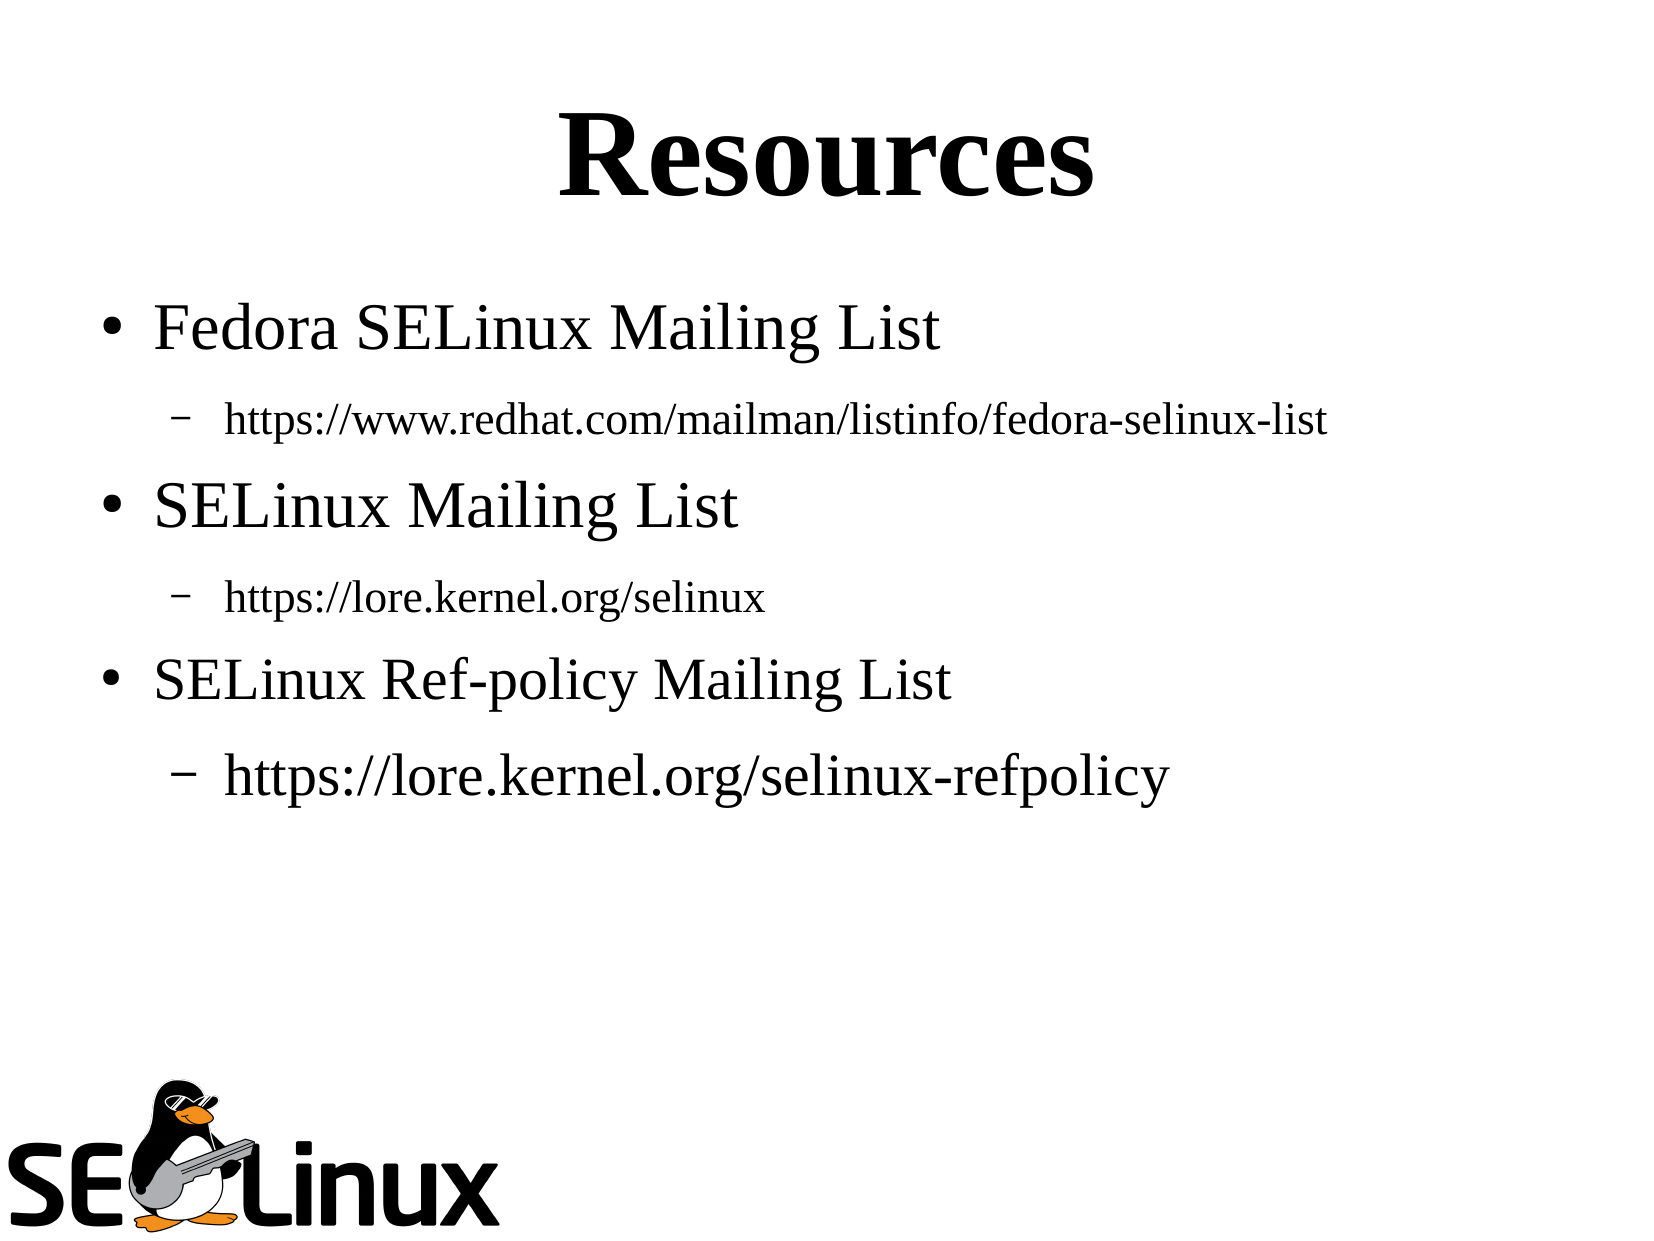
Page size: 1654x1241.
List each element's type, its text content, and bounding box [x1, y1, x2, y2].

title Resources [82, 49, 1571, 257]
list Fedora SELinux Mailing List https://www.redhat.com/mailman/listinfo/fedora-selinux-list SELinux Mailing List https://lore.kernel.org/selinux SELinux Ref-policy Mailing List https://lore.kernel.org/selinux-refpolicy [82, 290, 1571, 1010]
picture [0, 919, 526, 1241]
